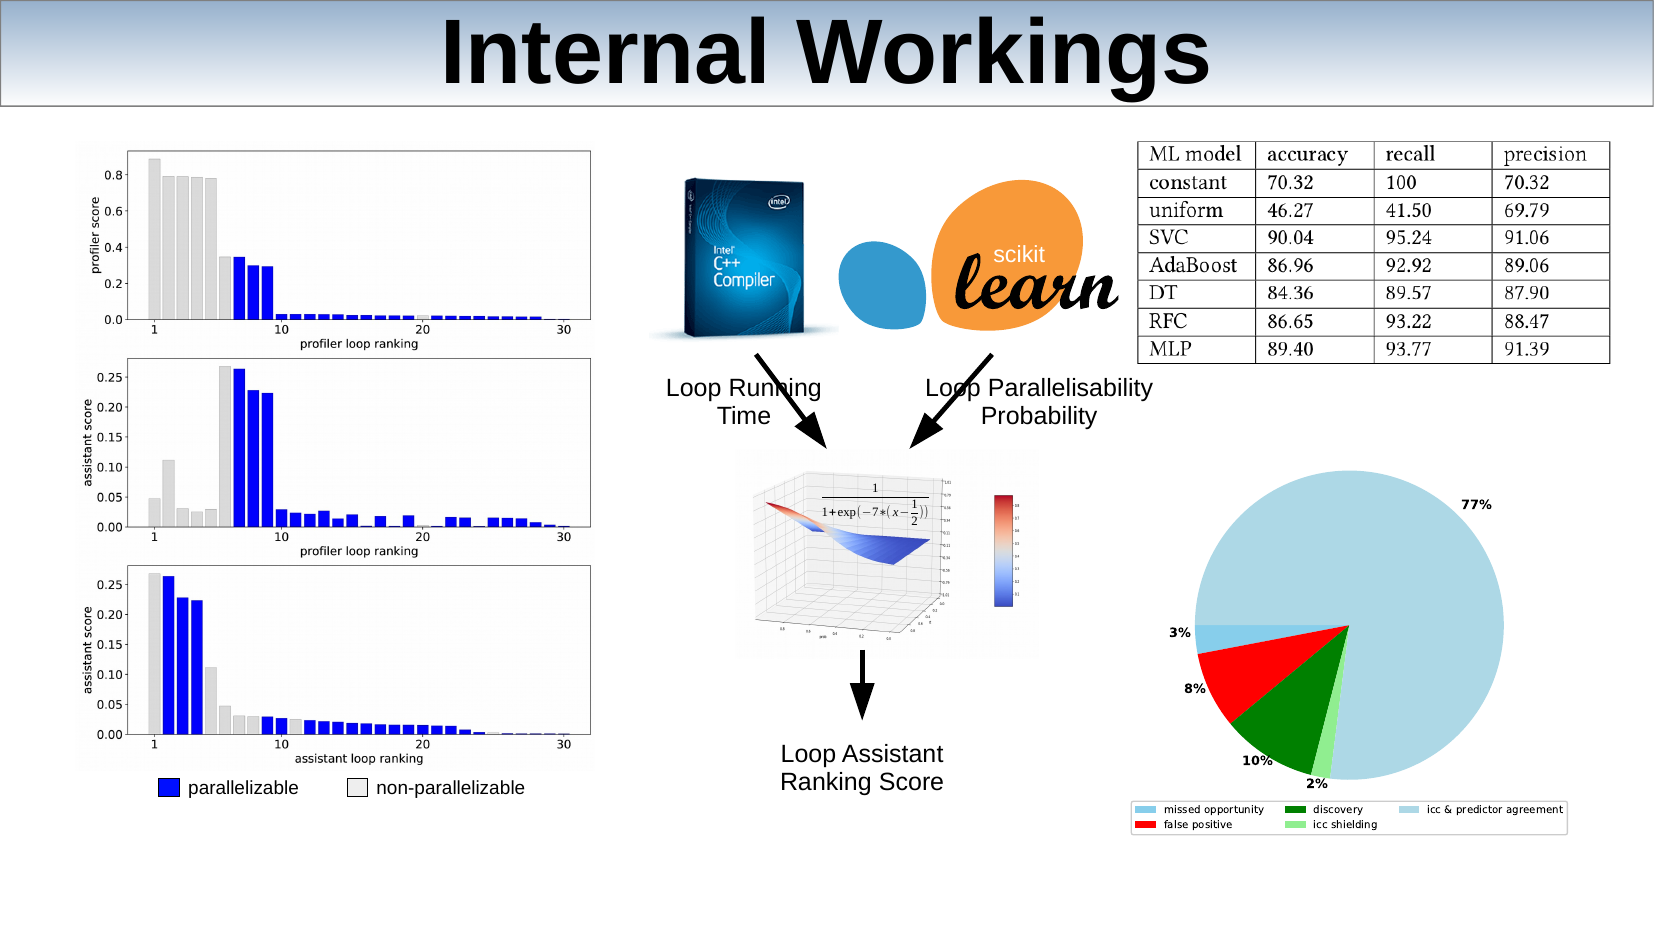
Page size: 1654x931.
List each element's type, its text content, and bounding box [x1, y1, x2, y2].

picture [1122, 129, 1627, 368]
picture [735, 448, 1040, 662]
picture [70, 141, 595, 815]
title Internal Workings [0, 0, 1654, 103]
text_box Loop Running Time [649, 366, 839, 437]
picture [649, 177, 1119, 343]
picture [1122, 460, 1578, 845]
text_box Loop Assistant Ranking Score [732, 732, 993, 804]
text_box [0, 103, 1654, 107]
text_box Loop Parallelisability Probability [909, 366, 1170, 437]
